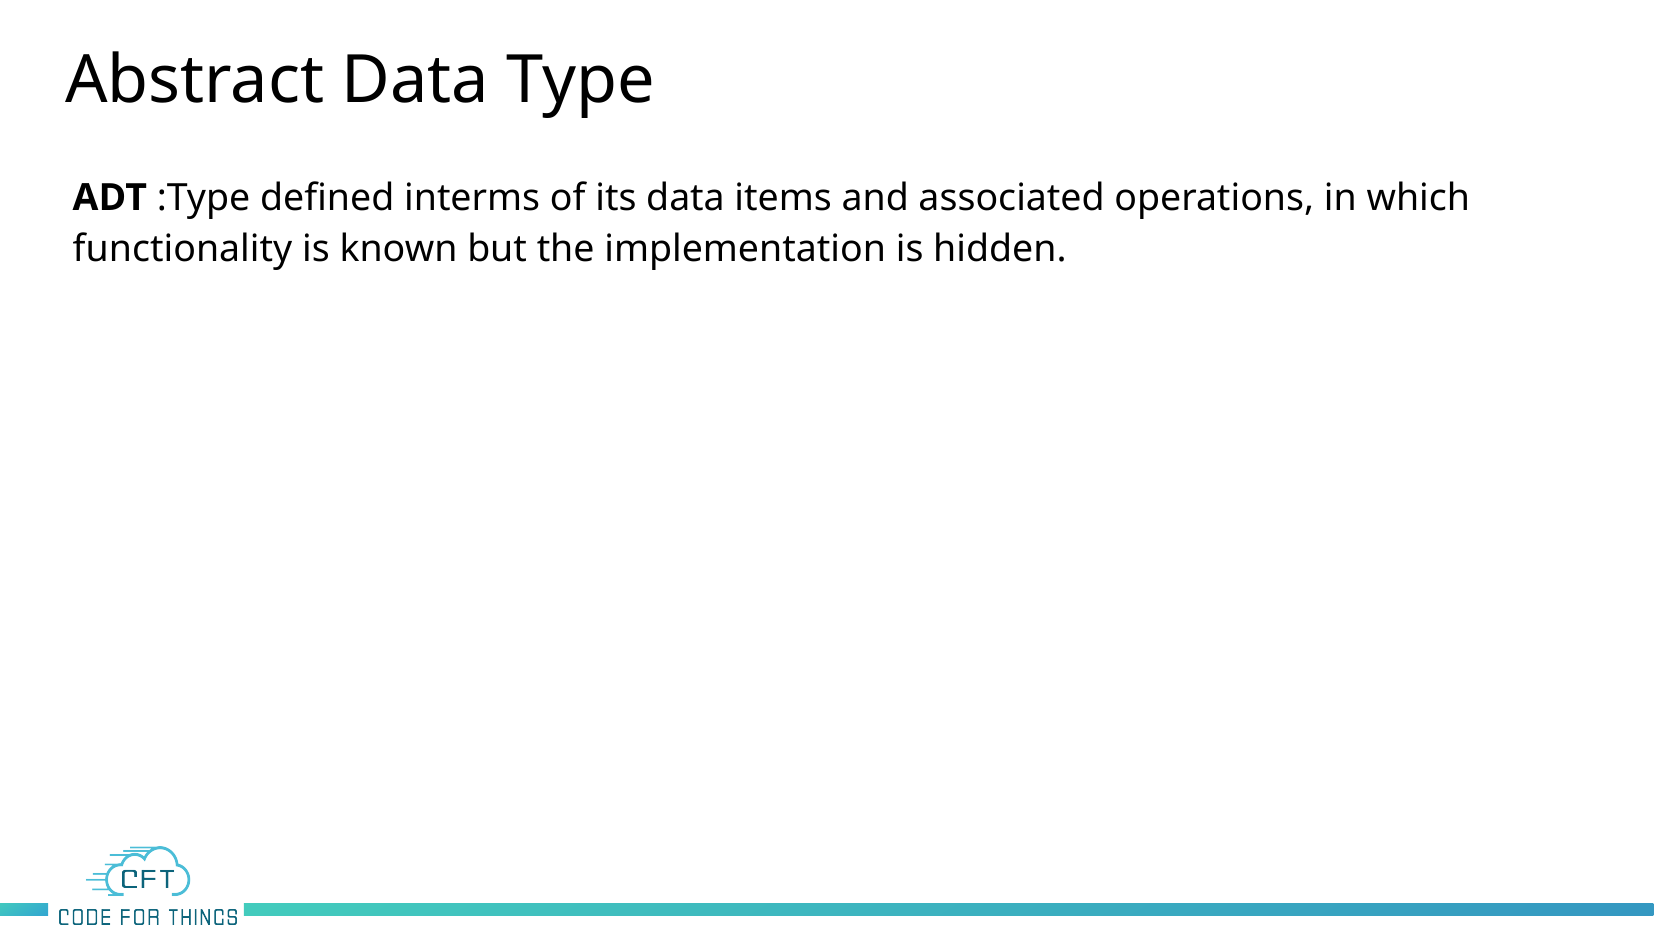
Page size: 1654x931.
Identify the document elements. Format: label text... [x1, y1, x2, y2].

text_box ADT :Type defined interms of its data items and associated operations, in which functionality is known but the implementation is hidden. [57, 163, 1619, 322]
picture [59, 846, 237, 925]
title Abstract Data Type [65, 7, 1554, 146]
